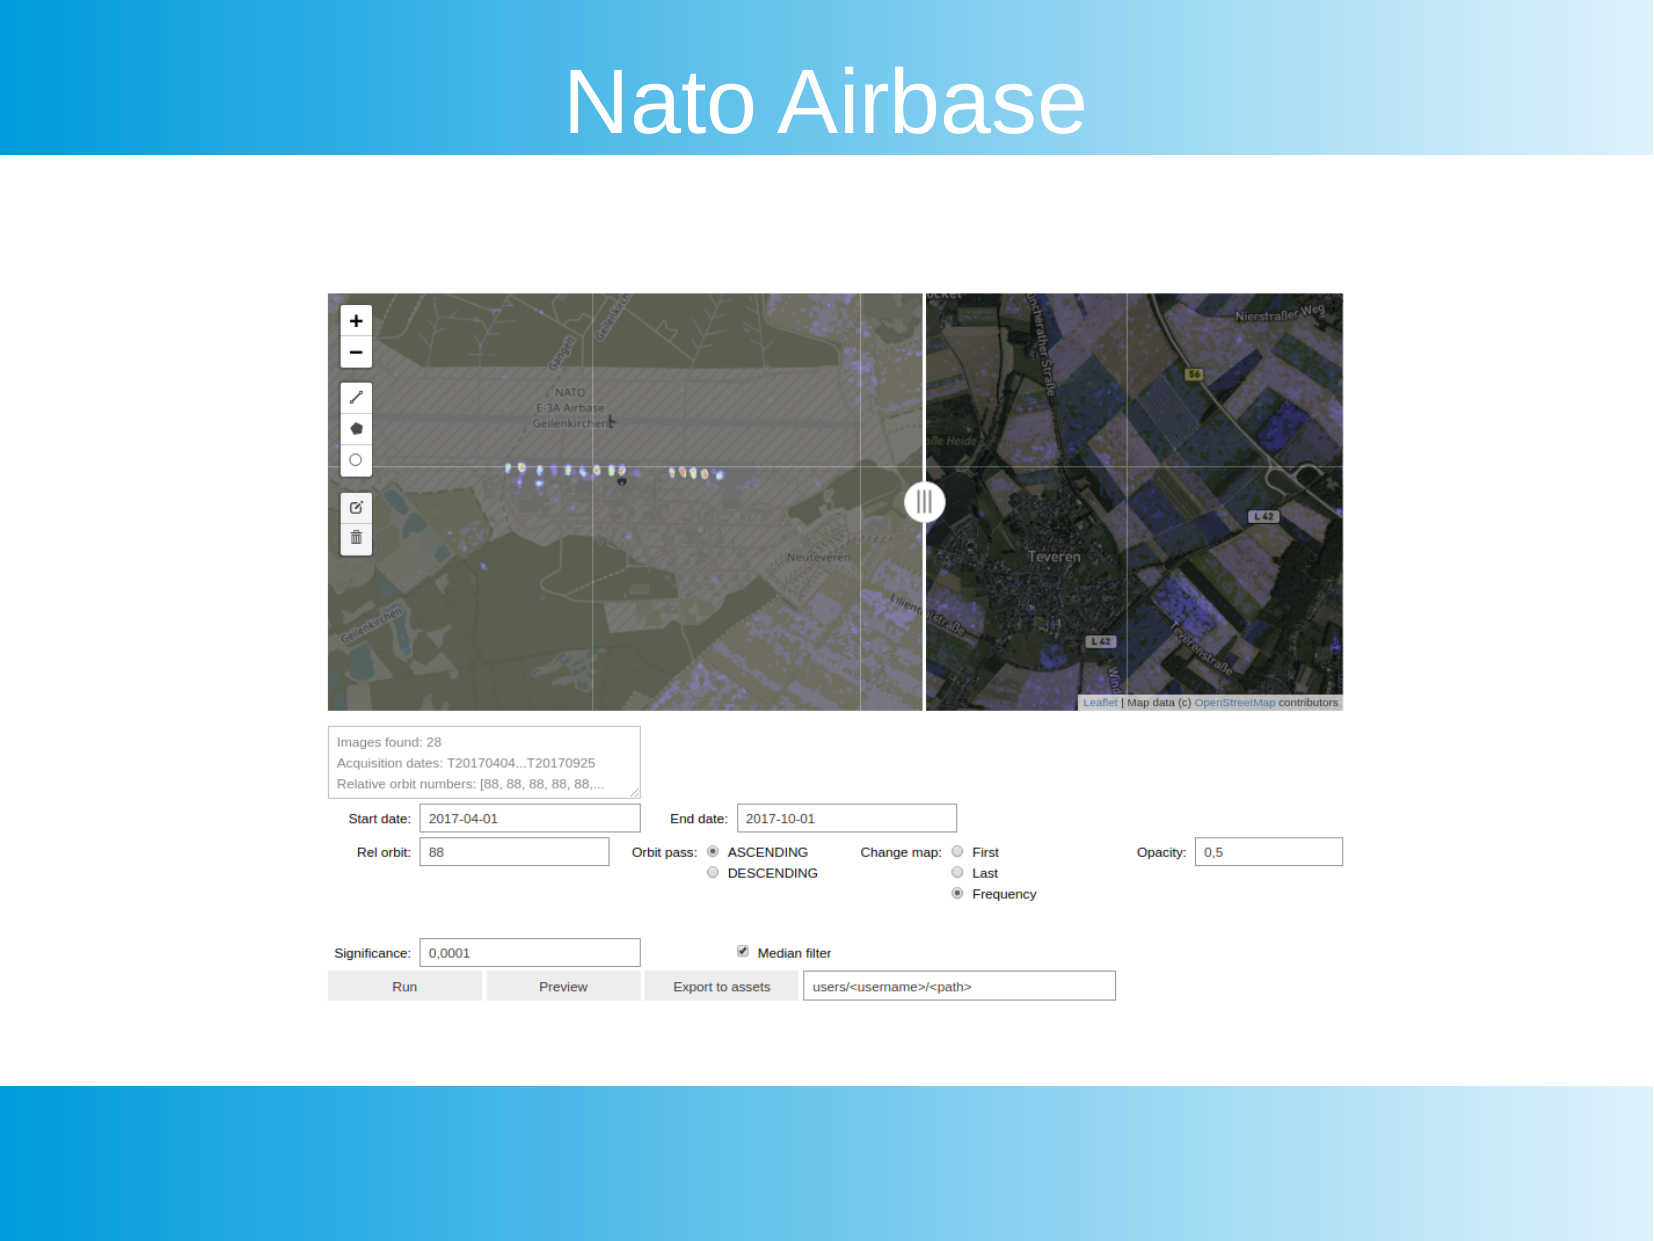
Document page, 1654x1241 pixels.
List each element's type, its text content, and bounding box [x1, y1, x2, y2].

title Nato Airbase [82, 49, 1571, 155]
picture [306, 290, 1348, 1010]
